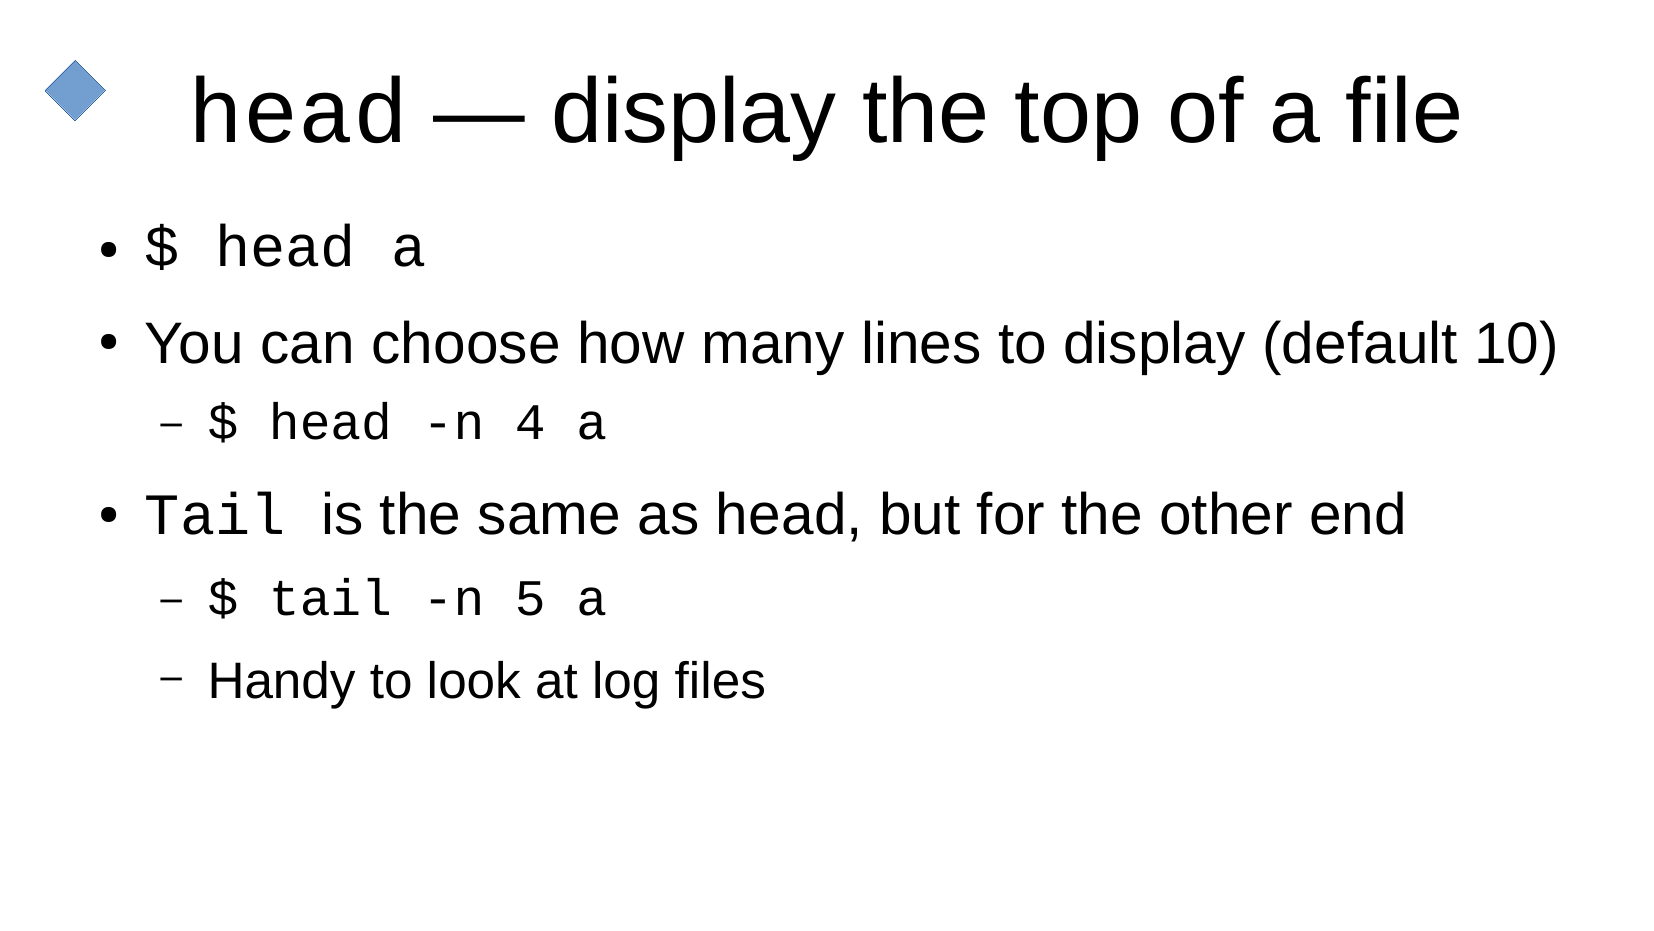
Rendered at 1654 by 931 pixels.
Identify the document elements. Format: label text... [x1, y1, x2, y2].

title head — display the top of a file [82, 37, 1571, 193]
text_box [45, 60, 106, 121]
list $ head a You can choose how many lines to display (default 10) $ head -n 4 a Tail is the same as head, but for the other end $ tail -n 5 a Handy to look at log files [82, 217, 1571, 758]
